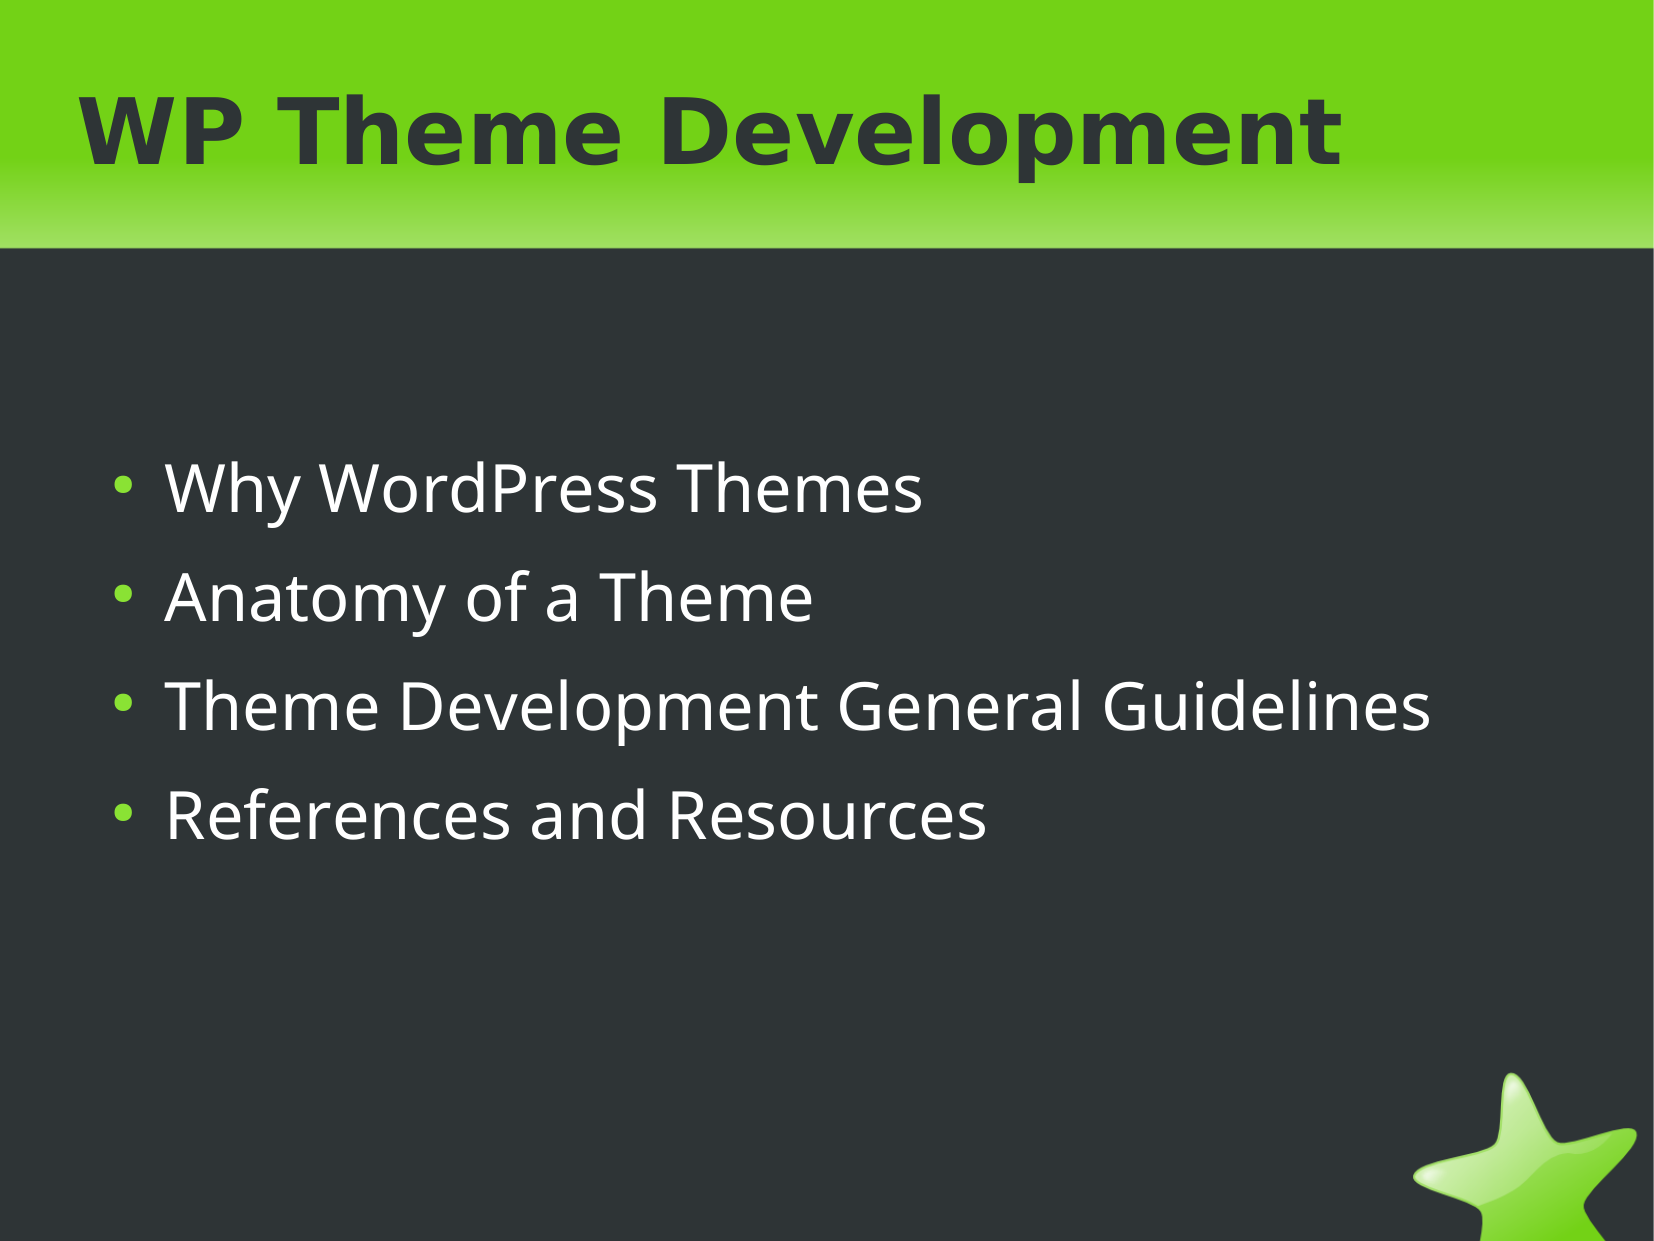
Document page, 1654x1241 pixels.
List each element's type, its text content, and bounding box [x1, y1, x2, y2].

picture [0, 0, 1654, 1241]
list Why WordPress Themes Anatomy of a Theme Theme Development General Guidelines References and Resources [82, 290, 1571, 1094]
title WP Theme Development [76, 36, 1565, 229]
